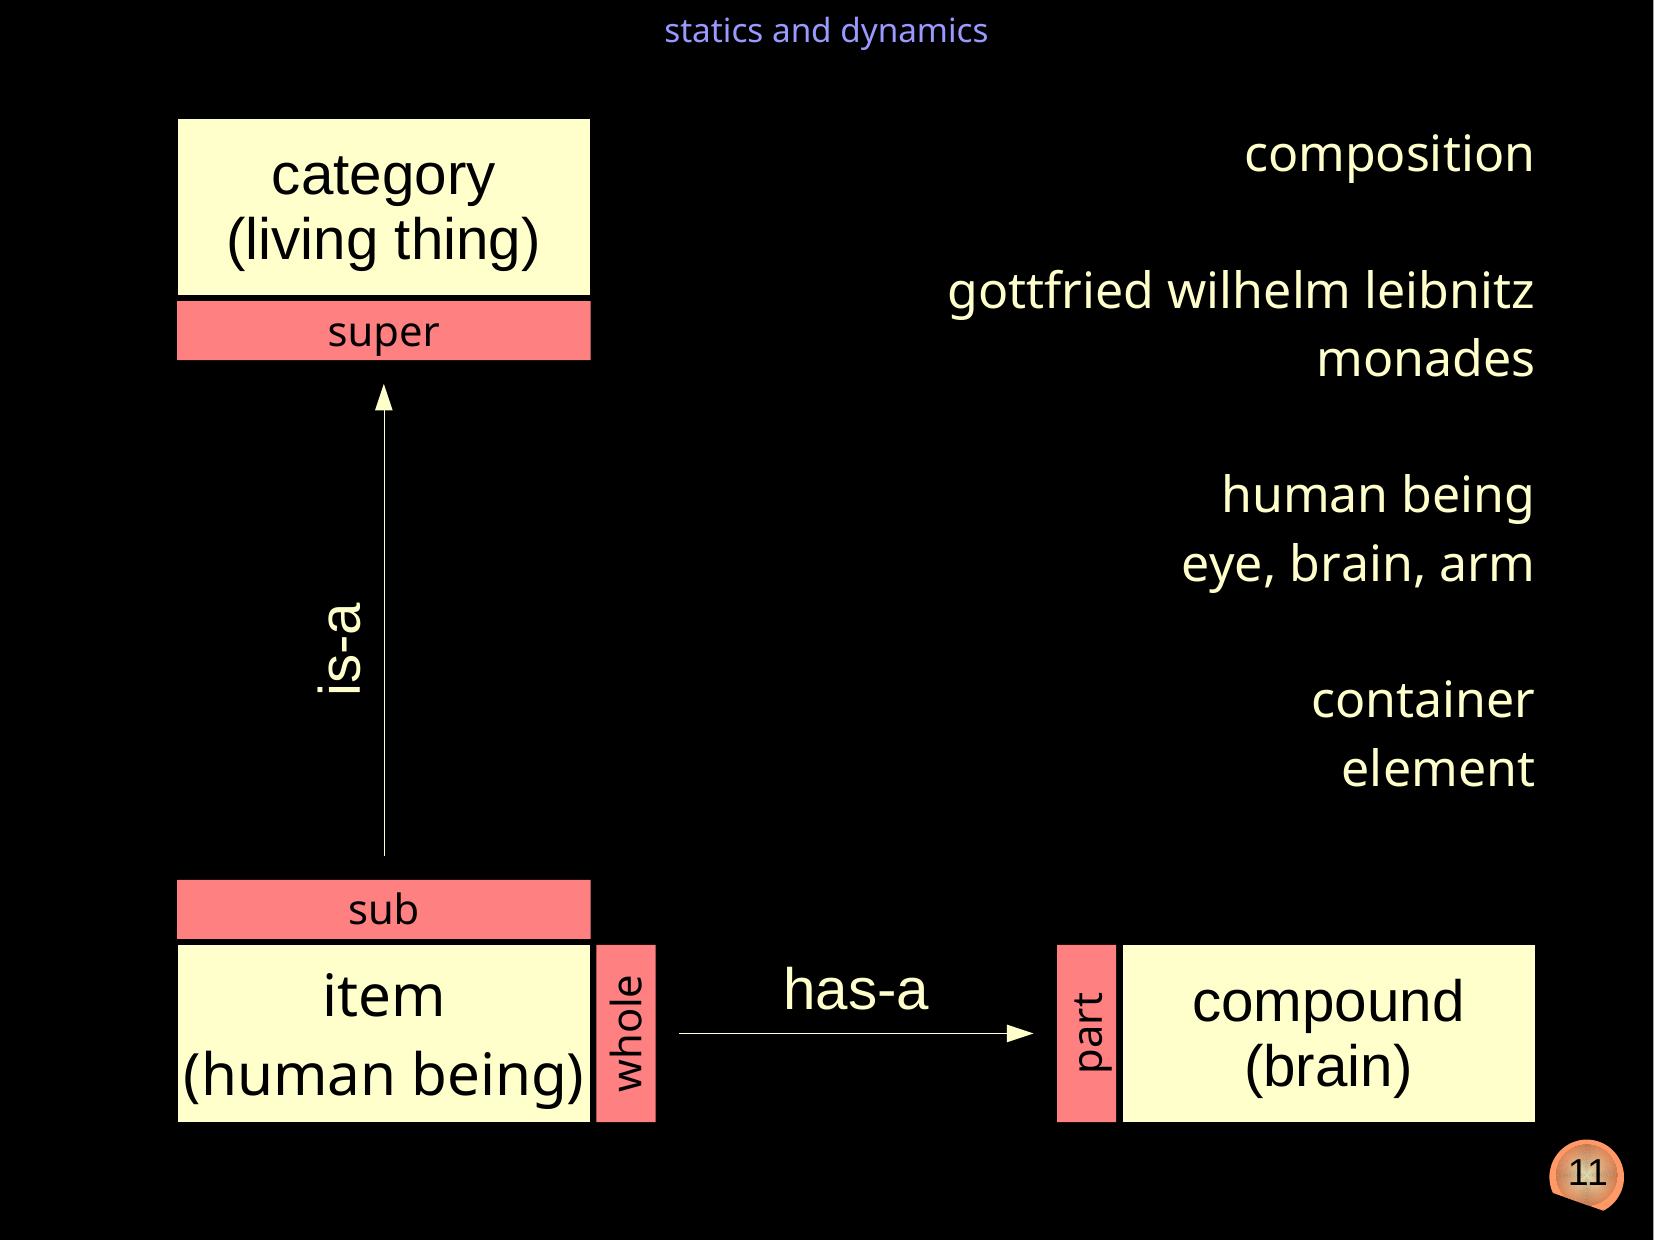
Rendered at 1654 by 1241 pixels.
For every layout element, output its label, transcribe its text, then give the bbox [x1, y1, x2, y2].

text_box is-a [295, 561, 384, 739]
text_box composition gottfried wilhelm leibnitz monades human being eye, brain, arm container element [767, 118, 1536, 886]
text_box item (human being) [177, 944, 591, 1123]
text_box whole [596, 944, 656, 1123]
text_box part [1057, 944, 1117, 1123]
text_box cyboi interpreter [1563, 1151, 1611, 1199]
text_box super [177, 301, 591, 361]
text_box statics and dynamics [0, 0, 1654, 60]
text_box cybop (cybernetics oriented programming) [1558, 1147, 1615, 1204]
text_box sub [177, 879, 591, 939]
text_box category (living thing) [177, 118, 591, 296]
text_box compound (brain) [1122, 944, 1536, 1123]
text_box has-a [767, 944, 945, 1034]
